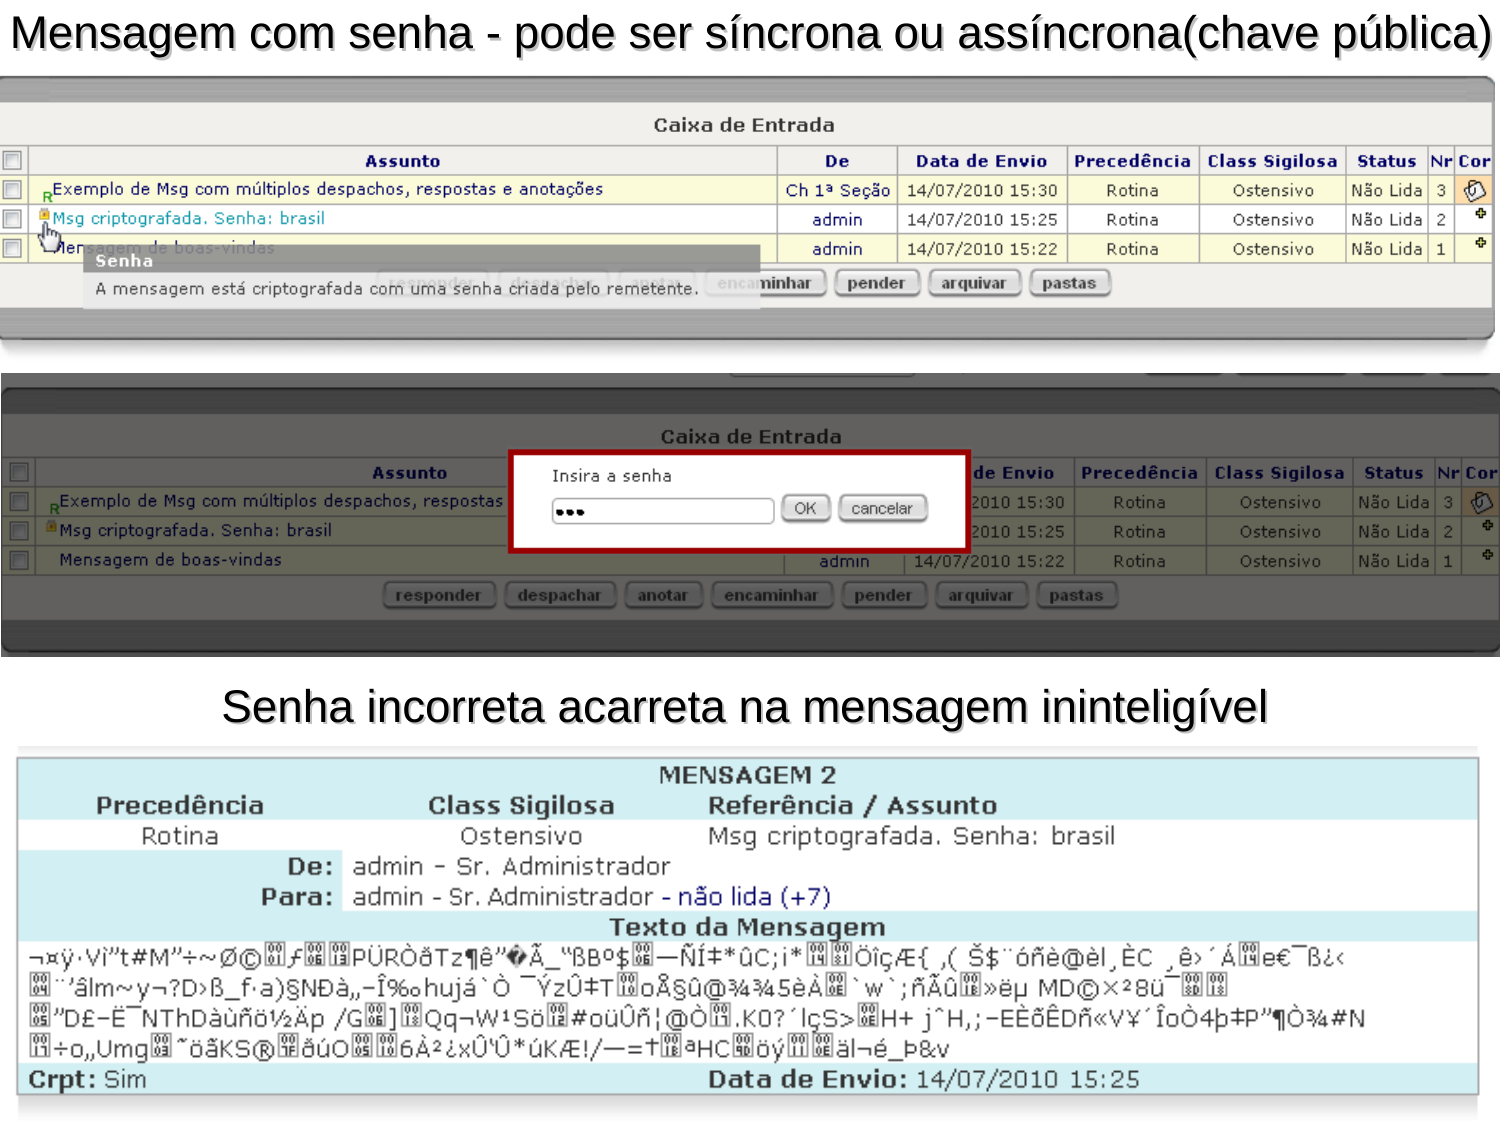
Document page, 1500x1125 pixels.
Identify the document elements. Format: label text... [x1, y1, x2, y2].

picture [0, 66, 1495, 368]
text_box Mensagem com senha - pode ser síncrona ou assíncrona(chave pública) [0, 0, 1500, 67]
picture [1, 373, 1500, 657]
text_box Senha incorreta acarreta na mensagem ininteligível [0, 668, 1496, 740]
picture [0, 746, 1495, 1125]
